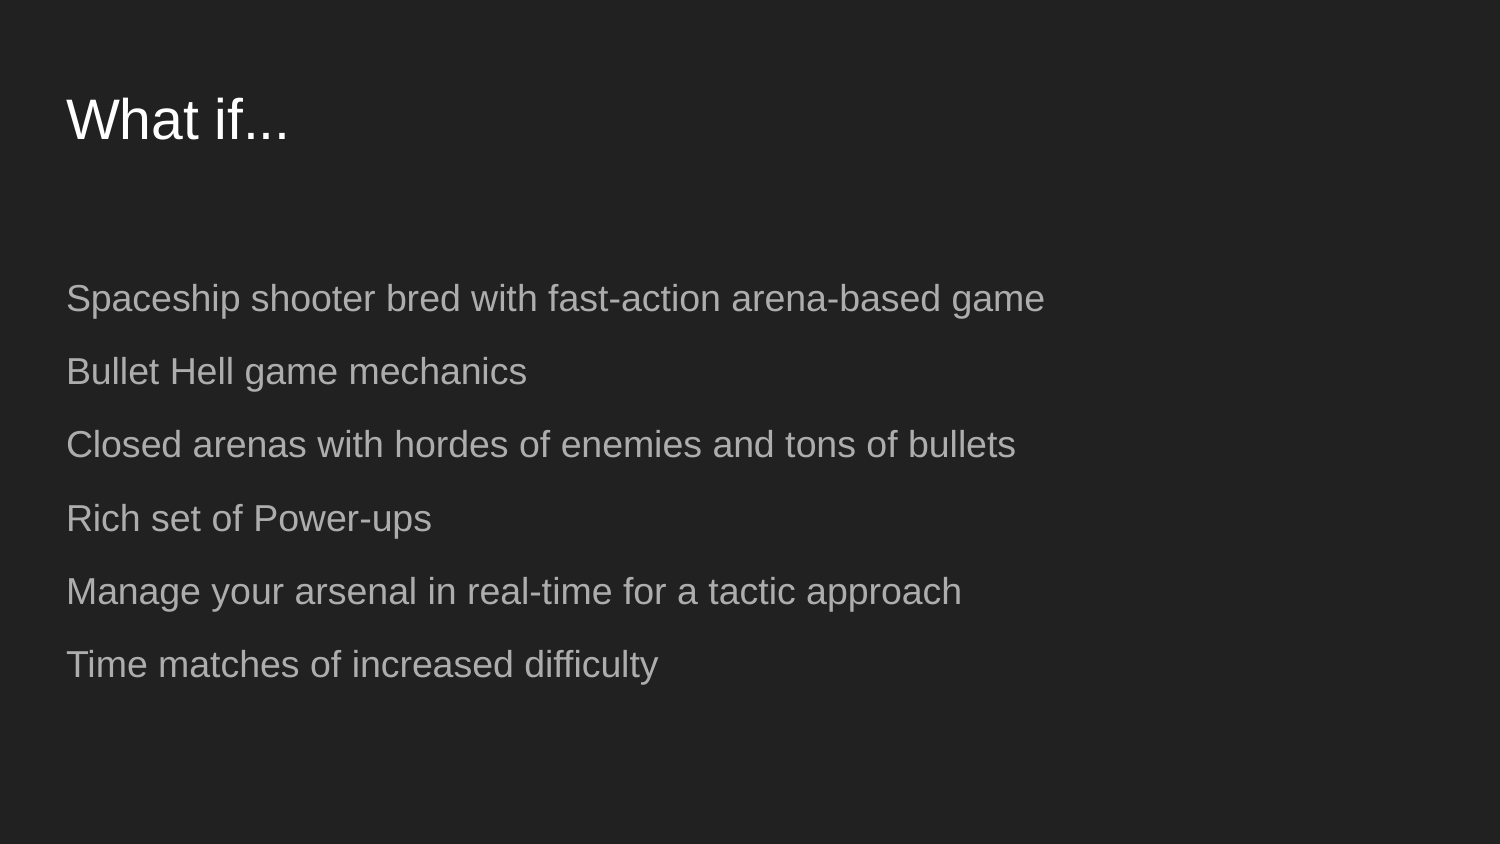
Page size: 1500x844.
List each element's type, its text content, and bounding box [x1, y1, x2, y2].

list Spaceship shooter bred with fast-action arena-based game Bullet Hell game mechanics Closed arenas with hordes of enemies and tons of bullets Rich set of Power-ups Manage your arsenal in real-time for a tactic approach Time matches of increased difficulty [51, 189, 1449, 750]
title What if... [51, 72, 1449, 167]
